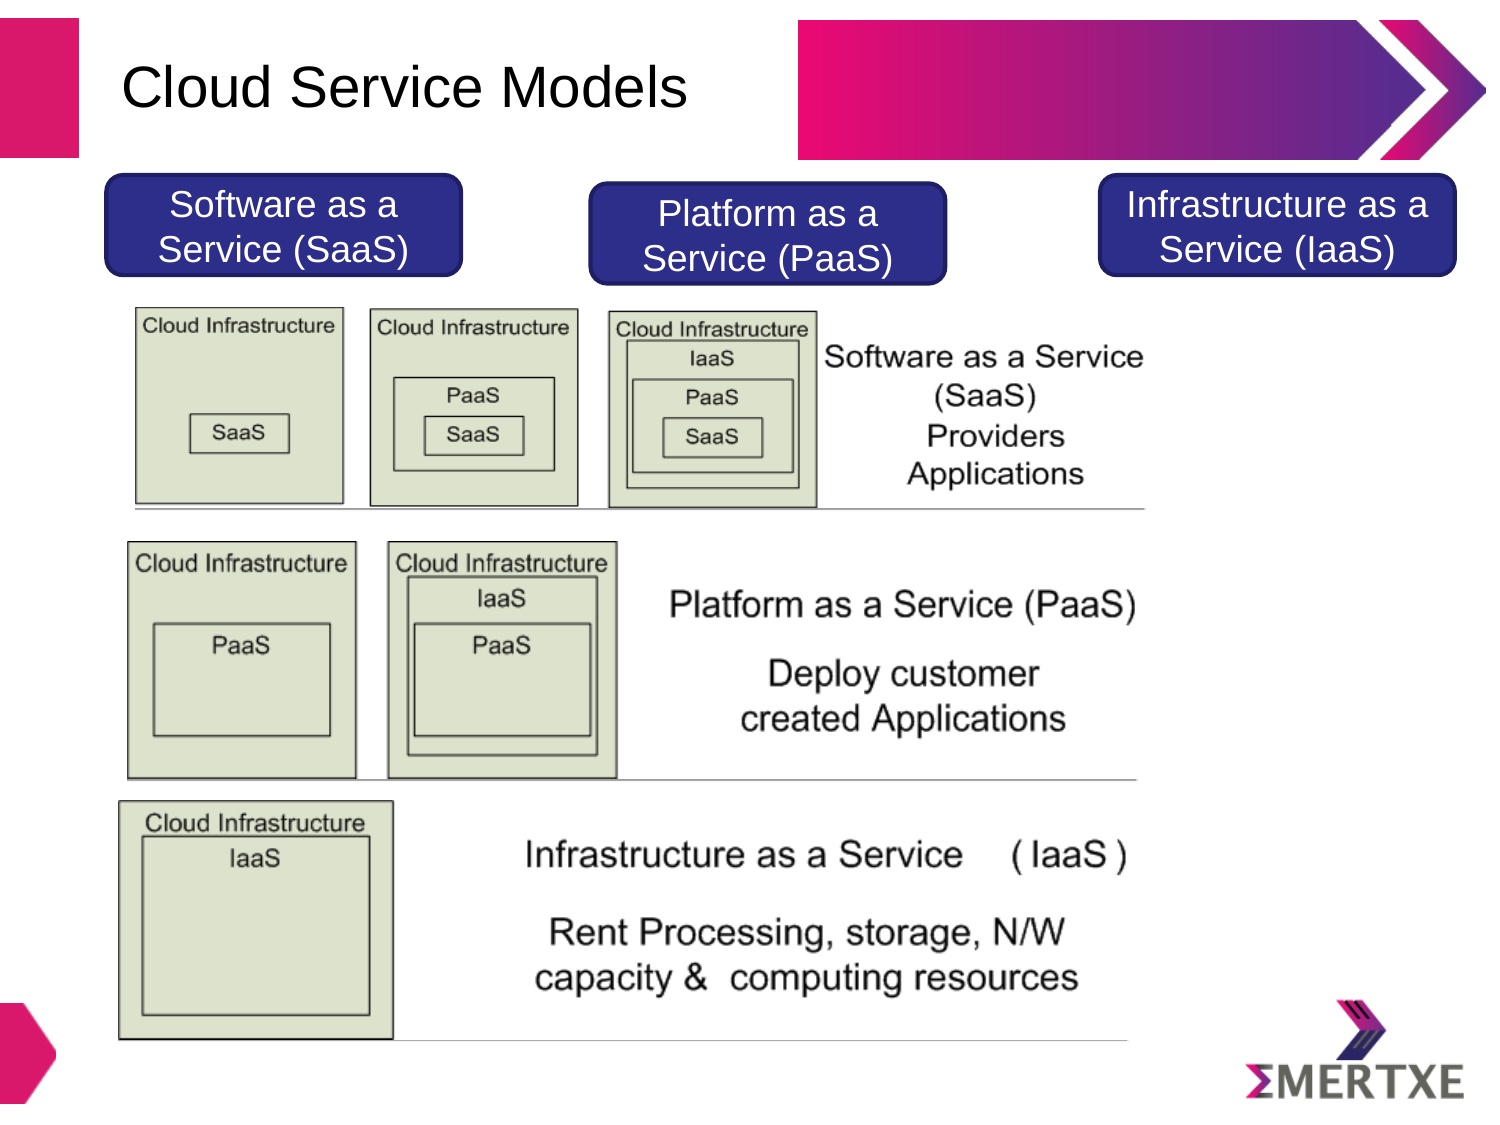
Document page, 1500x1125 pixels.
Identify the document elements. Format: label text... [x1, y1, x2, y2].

picture [135, 307, 1146, 508]
text_box Software as a Service (SaaS) [106, 175, 462, 276]
picture [118, 800, 1129, 1040]
picture [127, 541, 1138, 779]
picture [798, 20, 1486, 160]
text_box Infrastructure as a Service (IaaS) [1100, 175, 1455, 276]
text_box Platform as a Service (PaaS) [590, 183, 946, 284]
text_box Cloud Service Models [106, 47, 934, 128]
picture [1245, 996, 1465, 1099]
